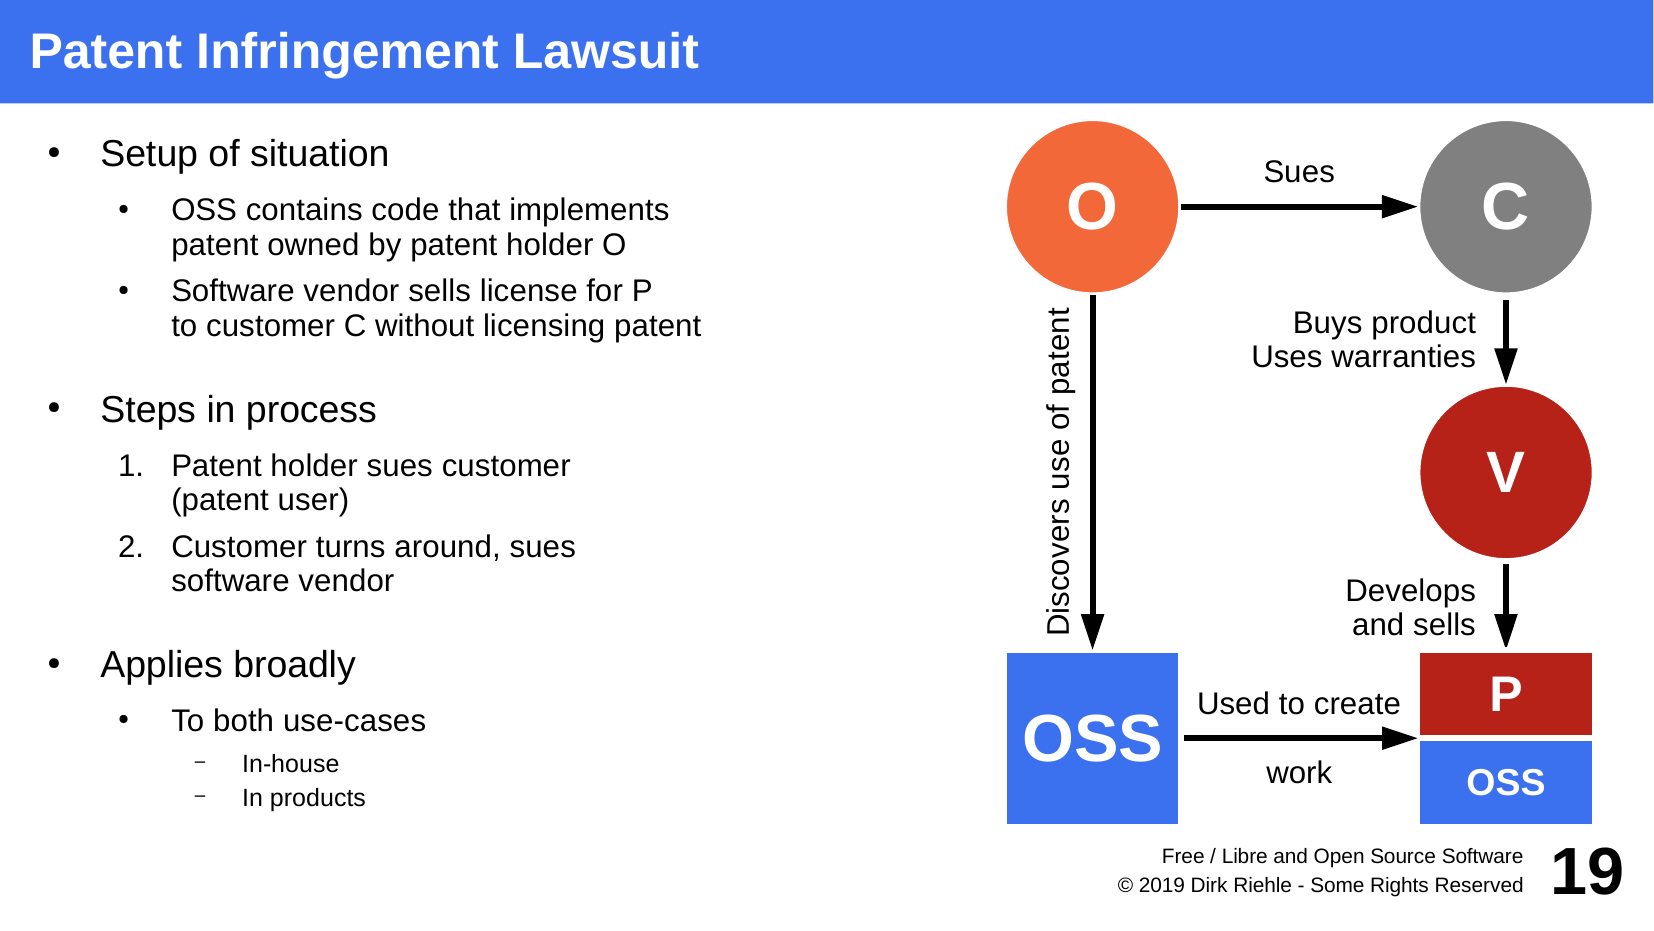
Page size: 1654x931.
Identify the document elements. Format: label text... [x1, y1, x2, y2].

text_box C [1417, 118, 1595, 296]
text_box Develops and sells [1210, 561, 1506, 650]
title Patent Infringement Lawsuit [0, 0, 1654, 104]
text_box O [1003, 118, 1182, 296]
text_box Buys product Uses warranties [1210, 293, 1506, 387]
list Setup of situation OSS contains code that implements patent owned by patent holder O Software vendor sells license for P to customer C without licensing patent Steps in process Patent holder sues customer (patent user) Customer turns around, sues software vendor Applies broadly To both use-cases In-house In products [29, 132, 808, 813]
text_box V [1417, 383, 1595, 562]
text_box OSS [1417, 739, 1595, 827]
text_box OSS [1004, 649, 1182, 827]
text_box P [1417, 649, 1595, 739]
